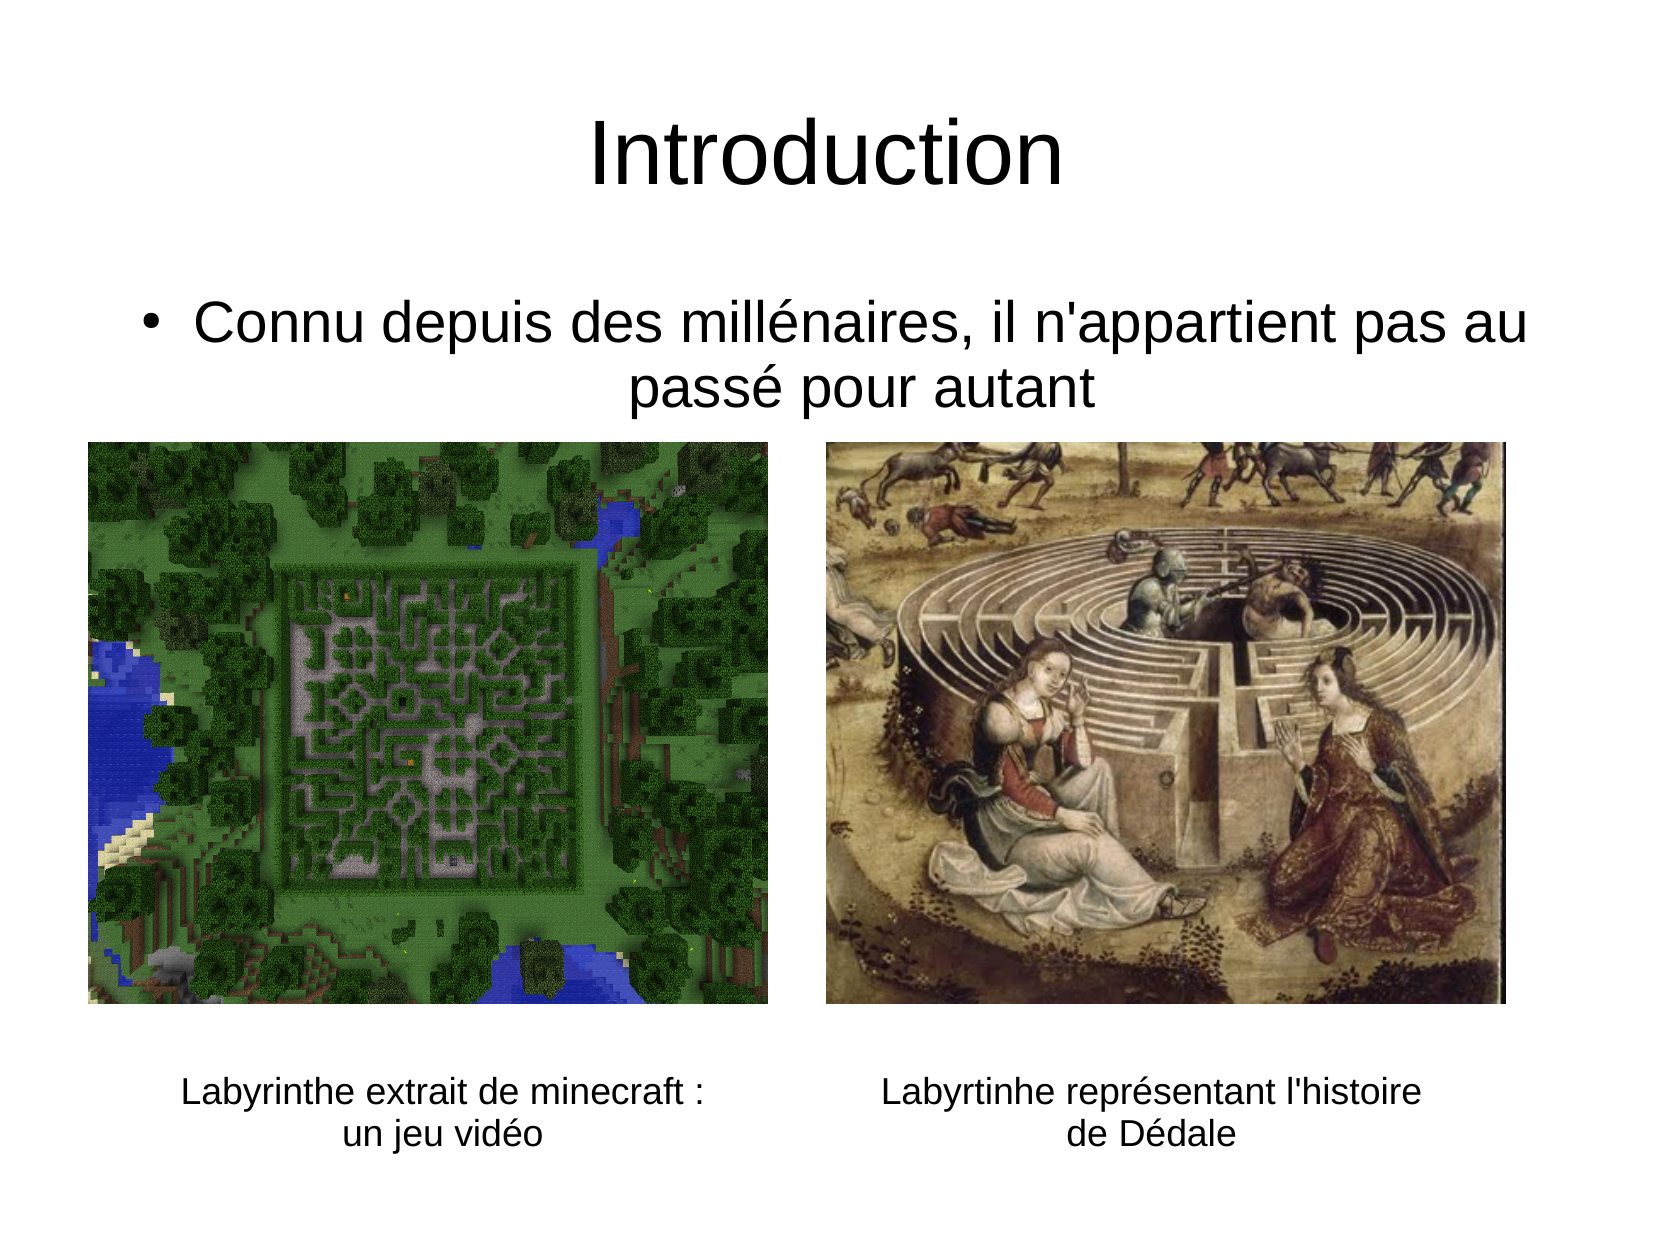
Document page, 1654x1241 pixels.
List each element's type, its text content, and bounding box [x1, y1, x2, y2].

text_box Labyrinthe extrait de minecraft : un jeu vidéo [147, 1062, 739, 1162]
text_box Labyrtinhe représentant l'histoire de Dédale [856, 1062, 1447, 1162]
picture [88, 442, 768, 1004]
title Introduction [82, 49, 1571, 257]
picture [826, 442, 1506, 1004]
list Connu depuis des millénaires, il n'appartient pas au passé pour autant [82, 290, 1571, 443]
